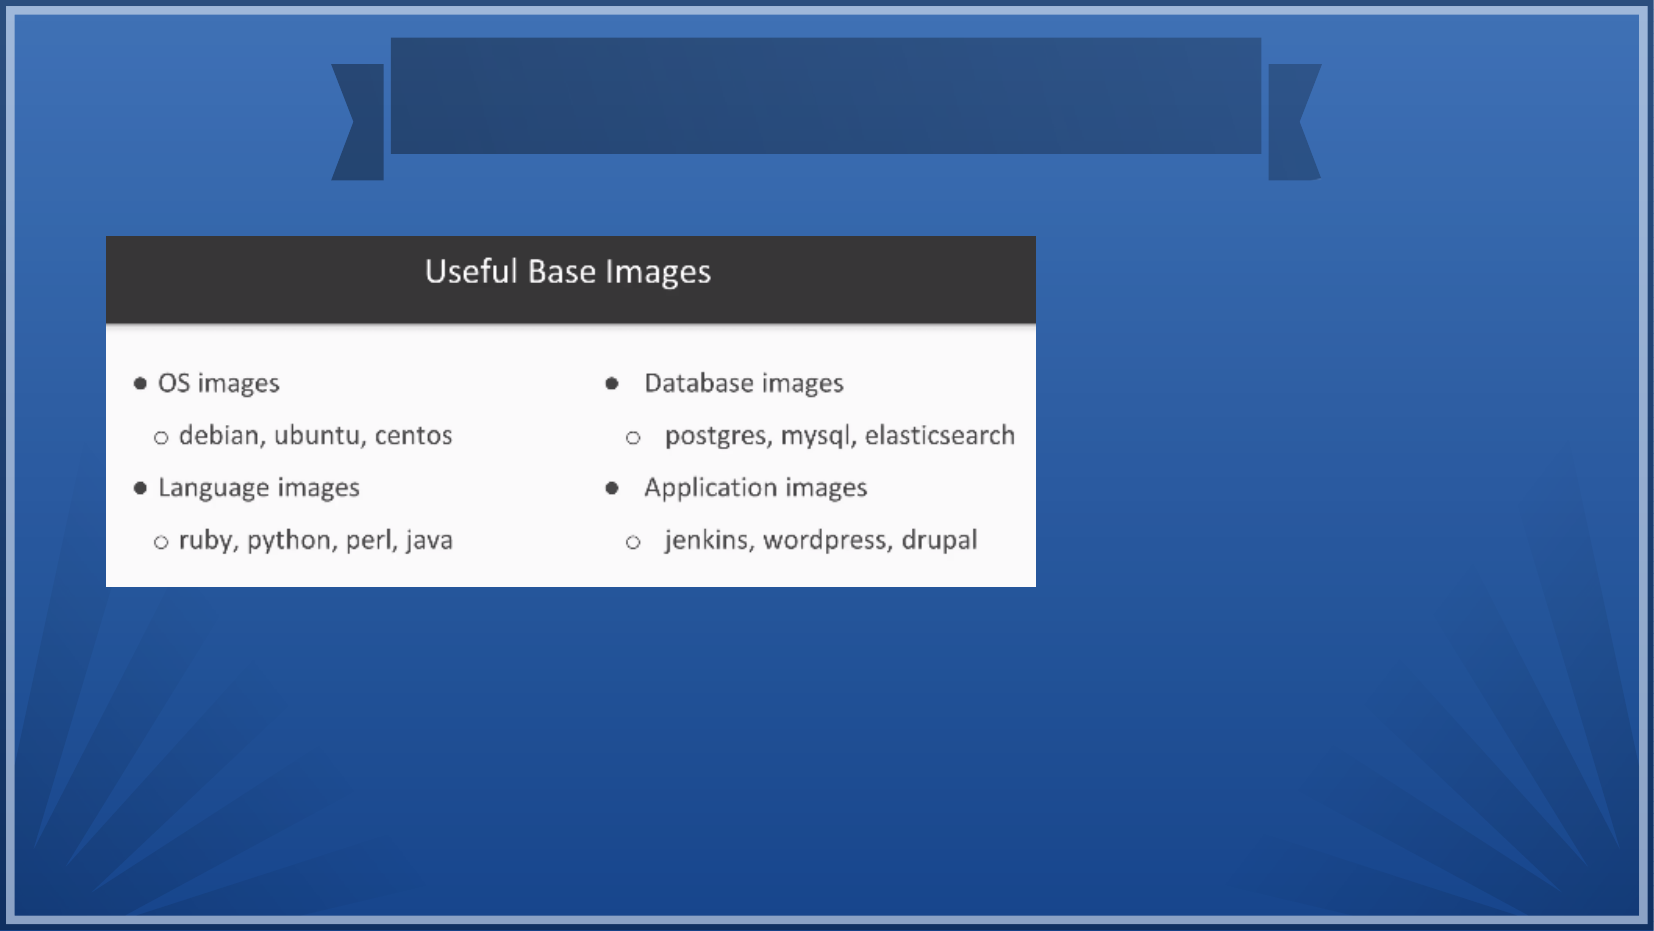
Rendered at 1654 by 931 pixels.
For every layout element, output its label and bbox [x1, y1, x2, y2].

picture [106, 236, 1036, 587]
